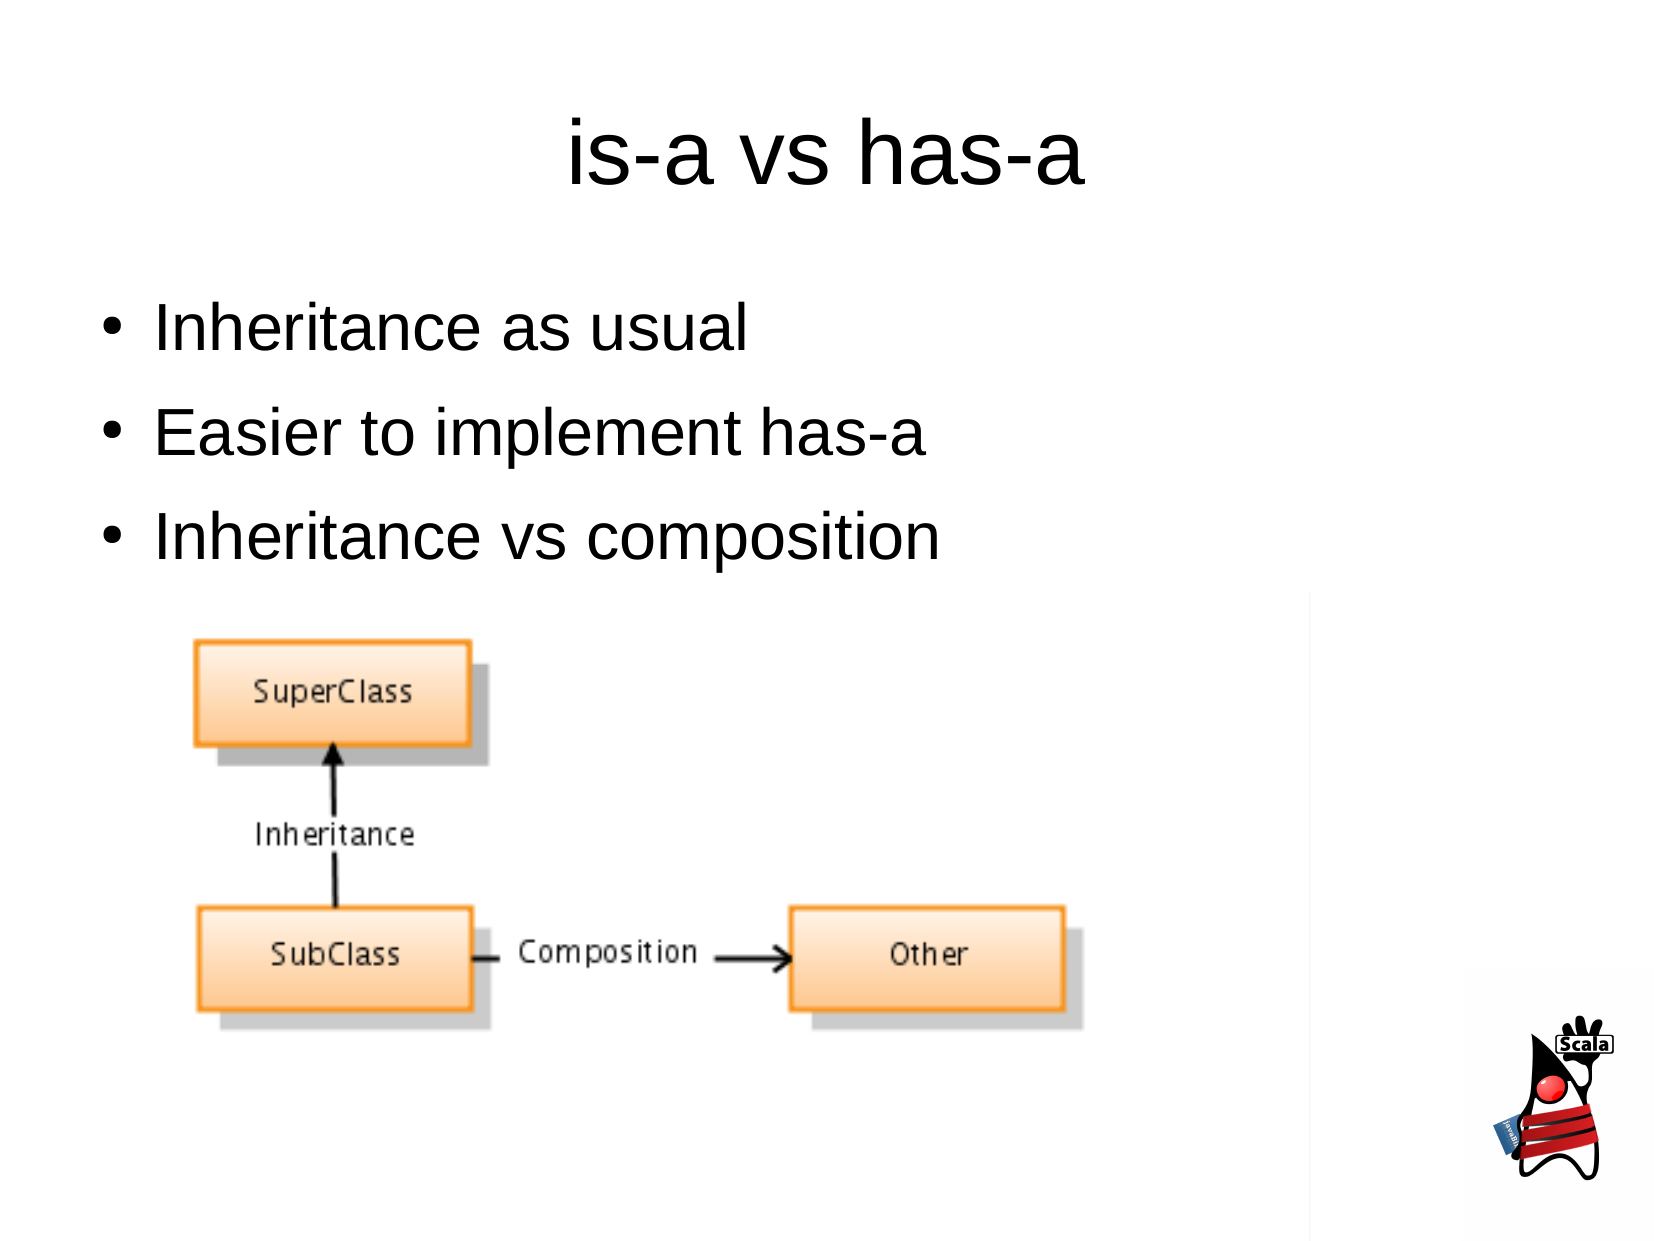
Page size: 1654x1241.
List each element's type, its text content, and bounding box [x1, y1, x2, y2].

picture [112, 591, 1313, 1241]
picture [1462, 969, 1654, 1241]
title is-a vs has-a [82, 49, 1571, 257]
list Inheritance as usual Easier to implement has-a Inheritance vs composition [82, 290, 1571, 1109]
